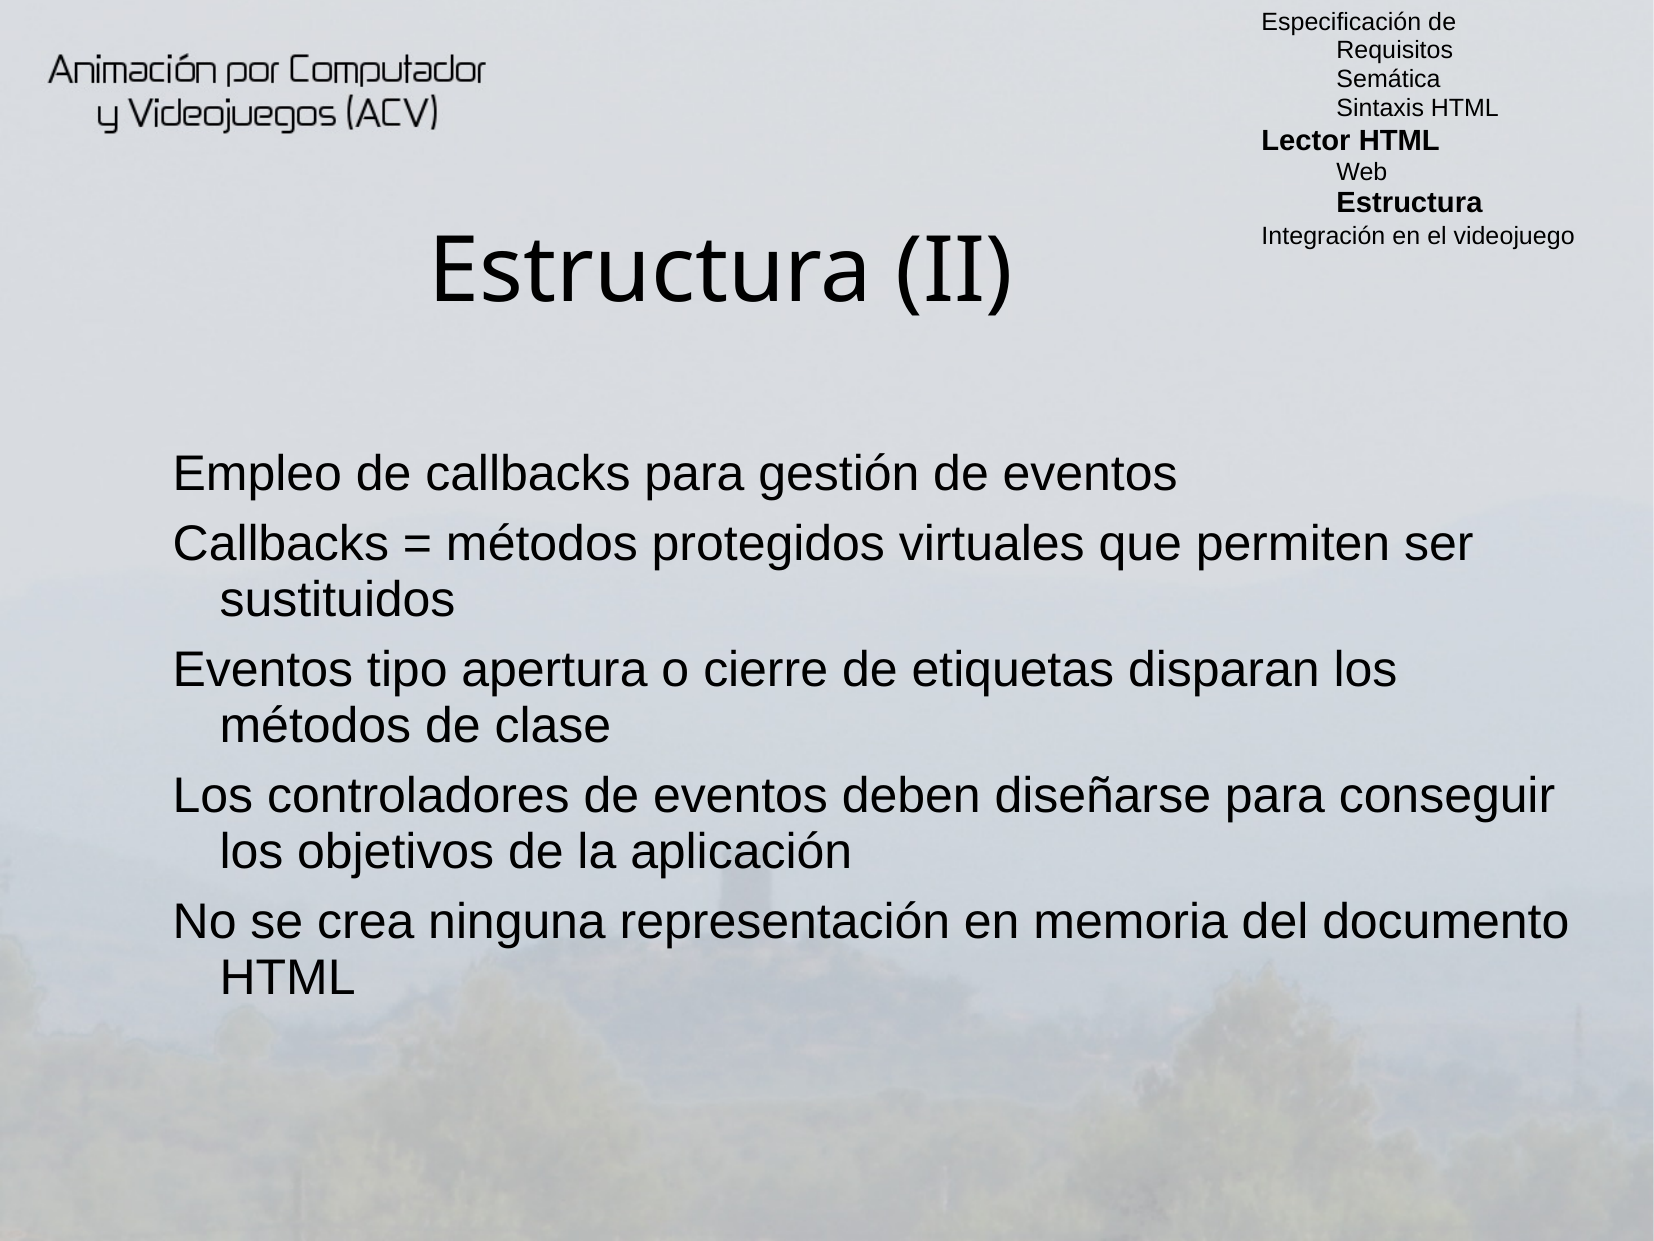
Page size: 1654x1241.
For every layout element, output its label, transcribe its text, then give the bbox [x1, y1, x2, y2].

picture [0, 0, 1654, 1241]
list Empleo de callbacks para gestión de eventos Callbacks = métodos protegidos virtuales que permiten ser sustituidos Eventos tipo apertura o cierre de etiquetas disparan los métodos de clase Los controladores de eventos deben diseñarse para conseguir los objetivos de la aplicación No se crea ninguna representación en memoria del documento HTML [82, 358, 1595, 1158]
text_box Especificación de Requisitos Semática Sintaxis HTML Lector HTML Web Estructura Integración en el videojuego [1171, 0, 1653, 326]
title Estructura (II) [83, 169, 1359, 362]
